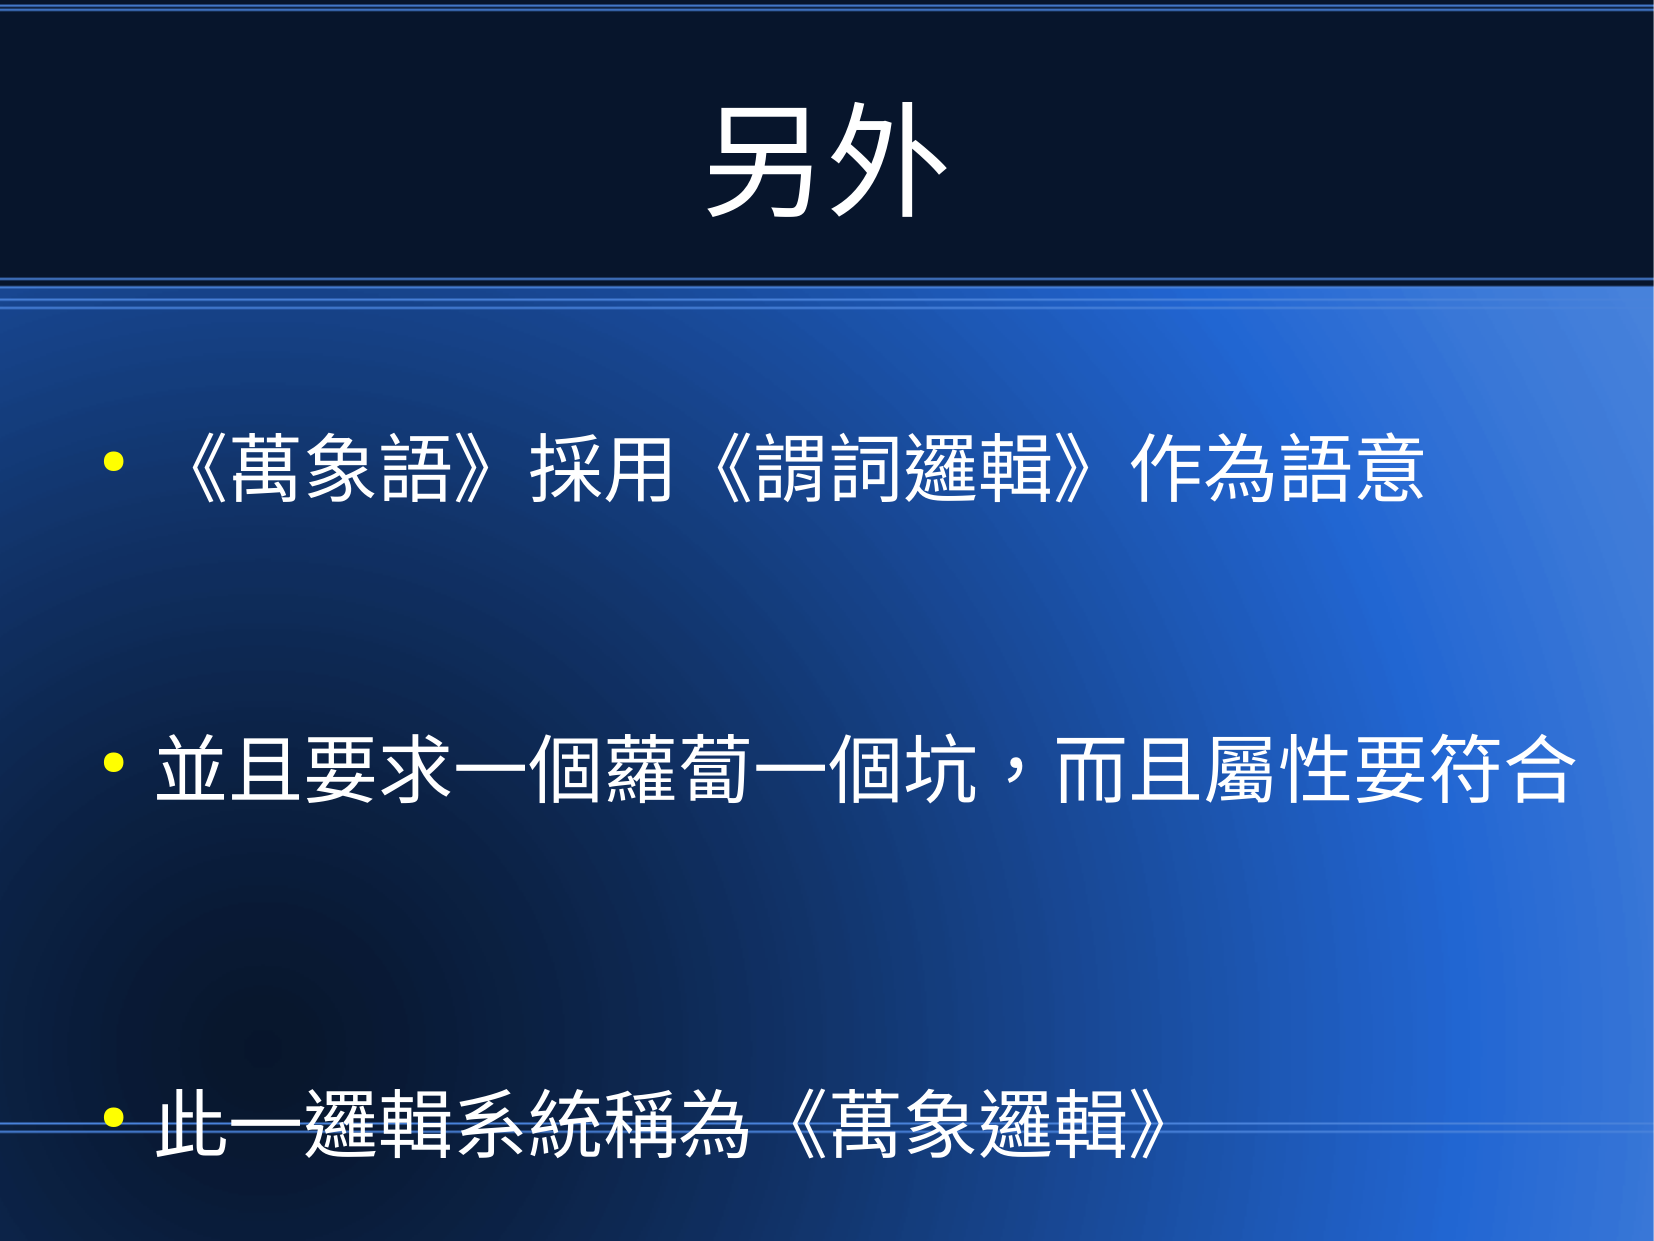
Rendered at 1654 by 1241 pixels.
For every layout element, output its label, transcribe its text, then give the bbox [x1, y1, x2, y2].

list 《萬象語》採用《謂詞邏輯》作為語意 並且要求一個蘿蔔一個坑，而且屬性要符合 此一邏輯系統稱為《萬象邏輯》 [82, 355, 1607, 1241]
title 另外 [82, 49, 1571, 257]
picture [0, 0, 1654, 1241]
